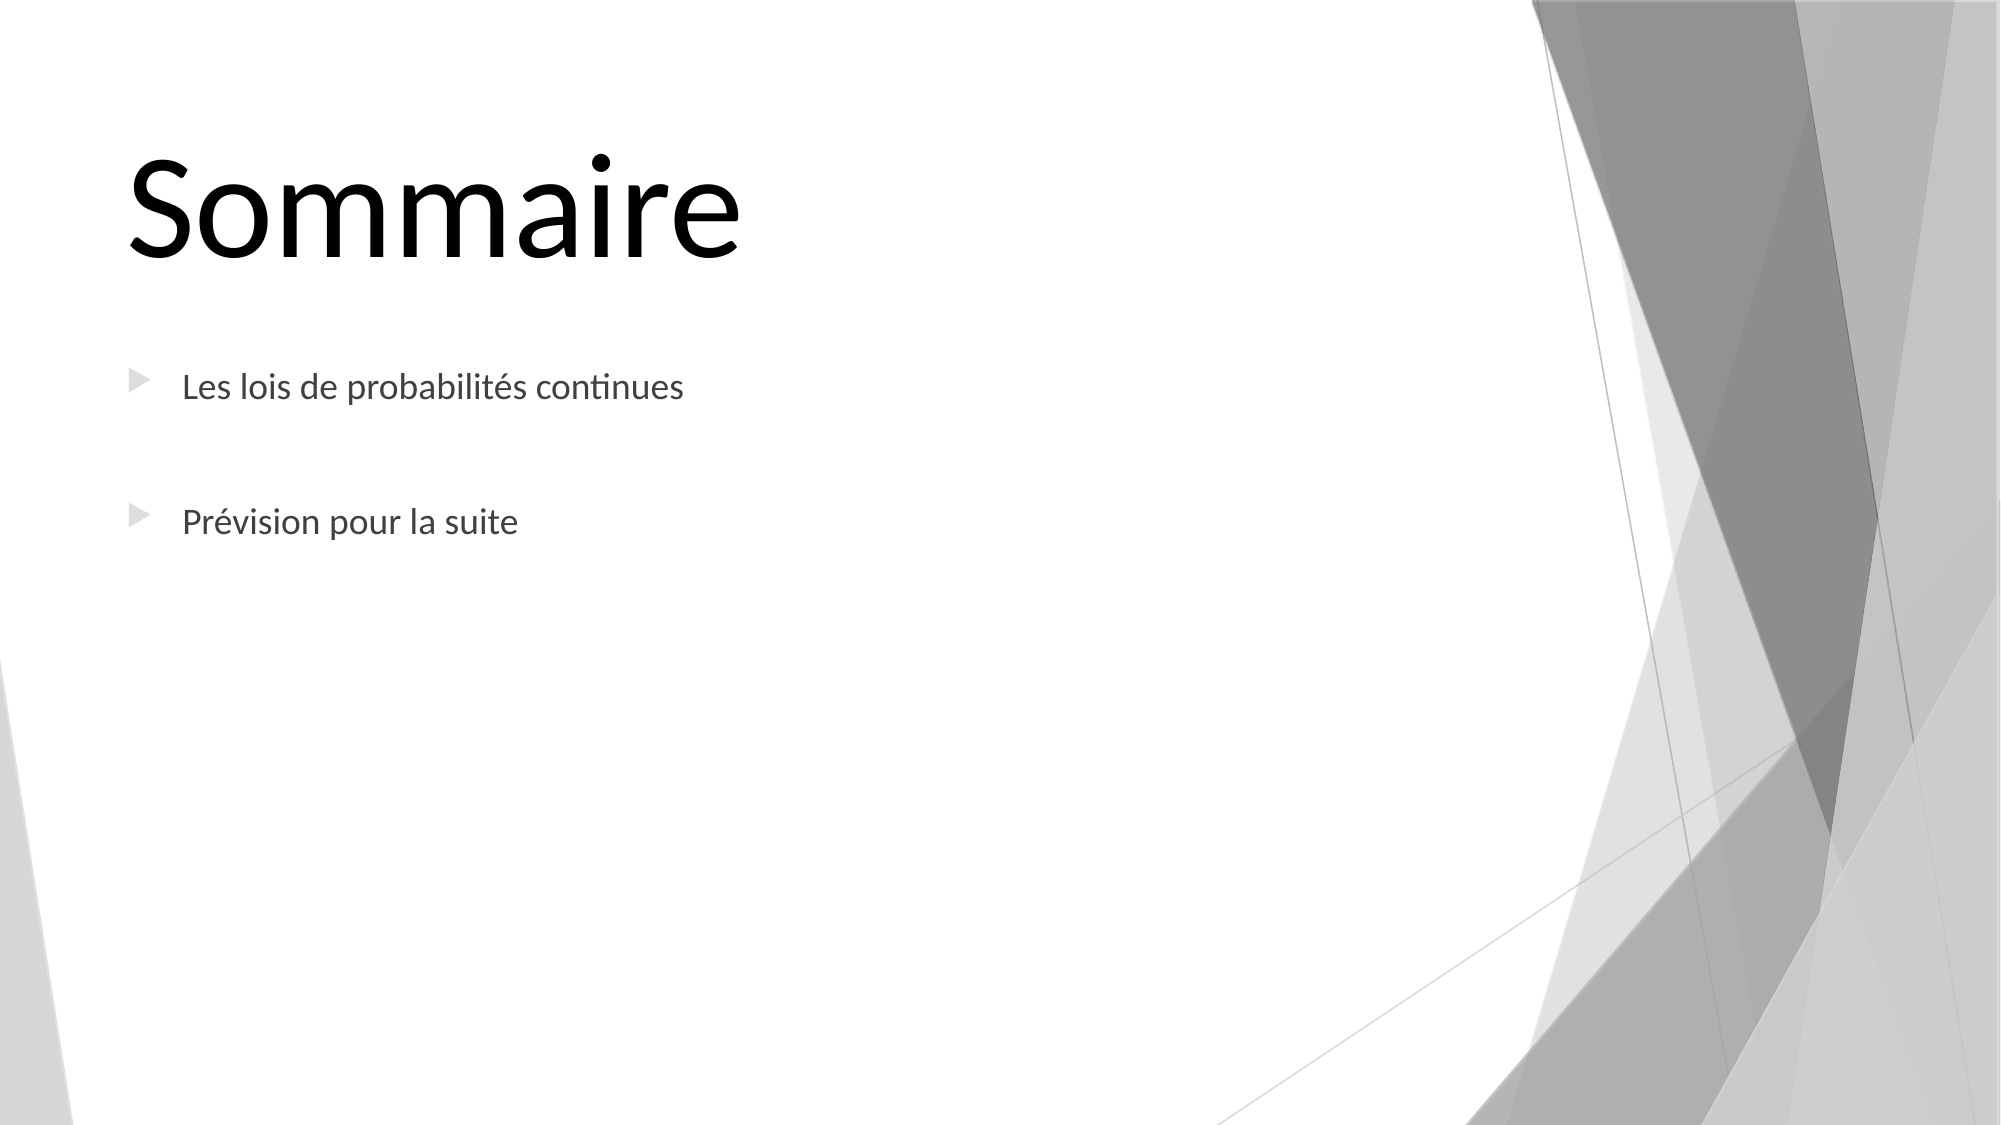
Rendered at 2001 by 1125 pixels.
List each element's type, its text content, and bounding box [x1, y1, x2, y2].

list Les lois de probabilités continues Prévision pour la suite [111, 354, 1522, 992]
title Sommaire [111, 99, 1522, 317]
